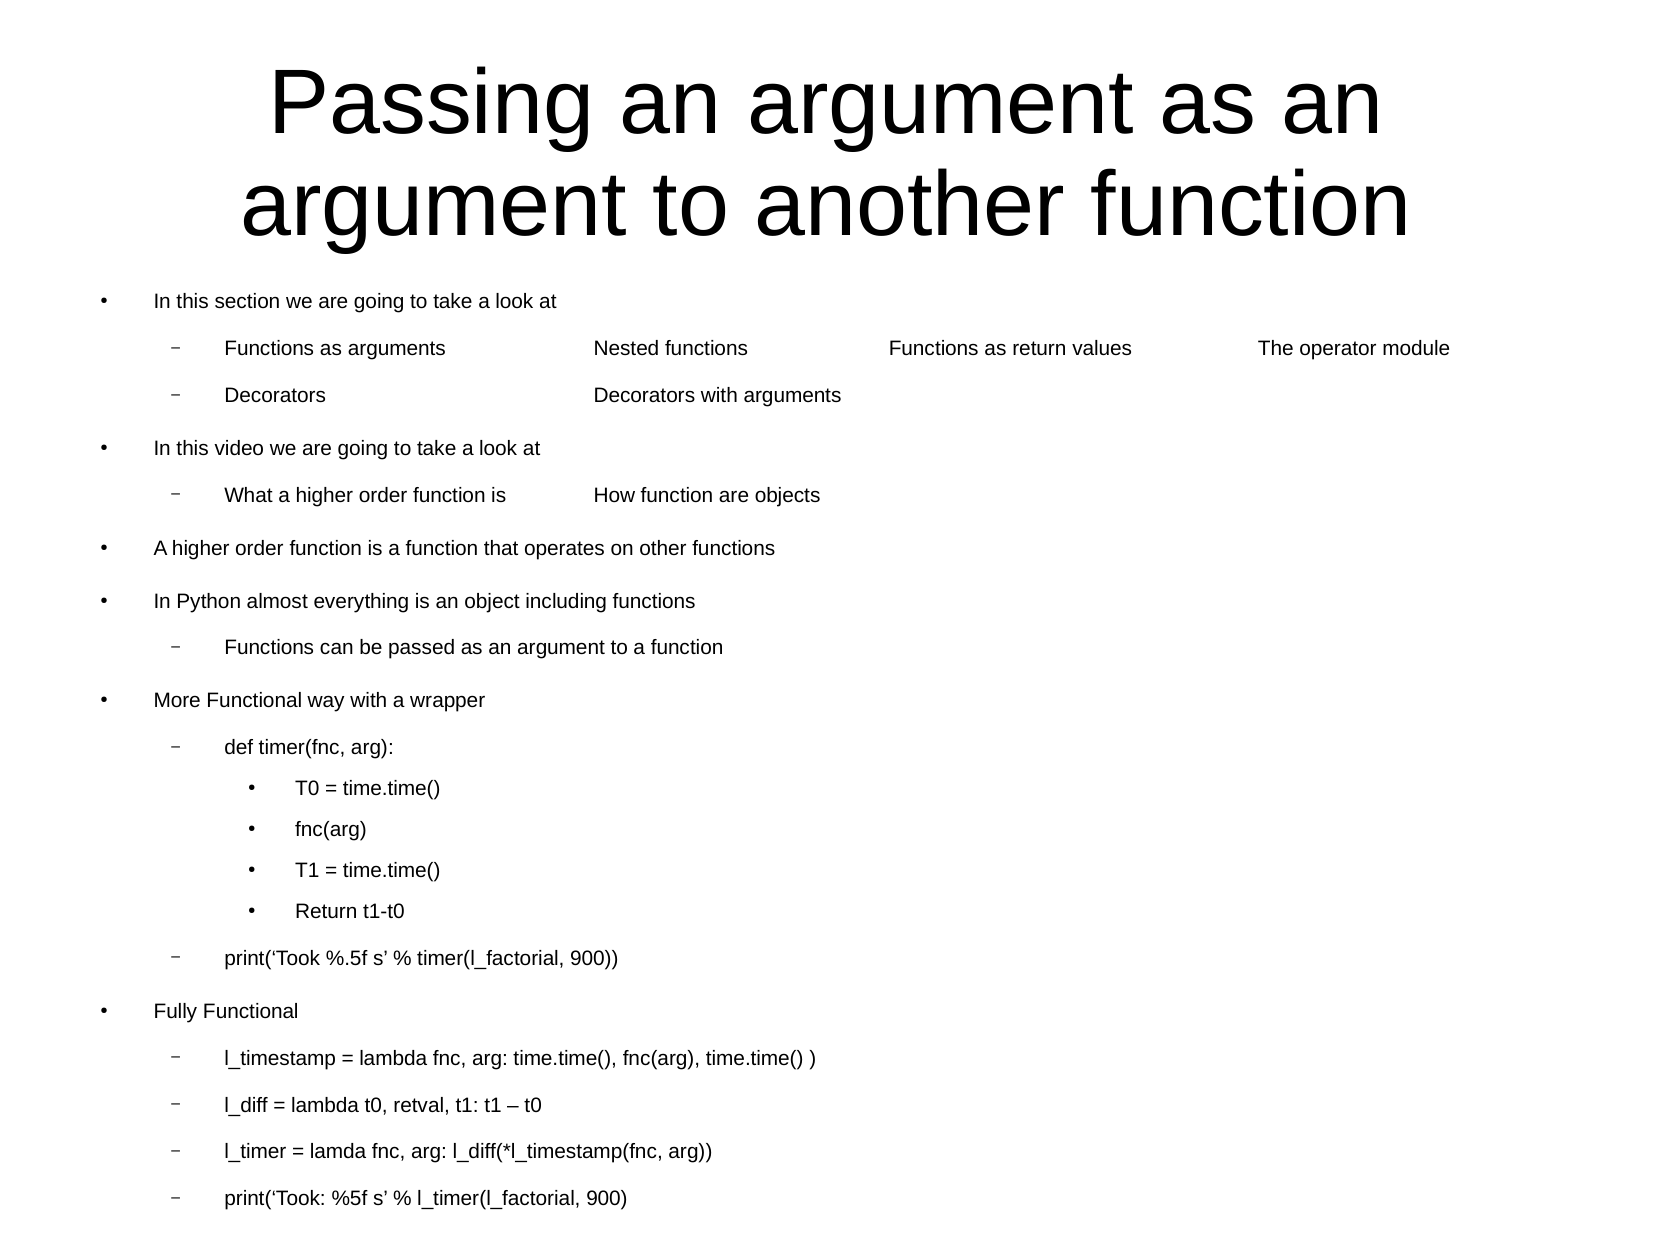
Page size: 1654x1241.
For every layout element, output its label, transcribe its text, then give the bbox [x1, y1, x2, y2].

list In this section we are going to take a look at Functions as arguments Nested functions Functions as return values The operator module Decorators Decorators with arguments In this video we are going to take a look at What a higher order function is How function are objects A higher order function is a function that operates on other functions In Python almost everything is an object including functions Functions can be passed as an argument to a function More Functional way with a wrapper def timer(fnc, arg): T0 = time.time() fnc(arg) T1 = time.time() Return t1-t0 print(‘Took %.5f s’ % timer(l_factorial, 900)) Fully Functional l_timestamp = lambda fnc, arg: time.time(), fnc(arg), time.time() ) l_diff = lambda t0, retval, t1: t1 – t0 l_timer = lamda fnc, arg: l_diff(*l_timestamp(fnc, arg)) print(‘Took: %5f s’ % l_timer(l_factorial, 900) [82, 290, 1583, 1217]
title Passing an argument as an argument to another function [82, 49, 1571, 257]
